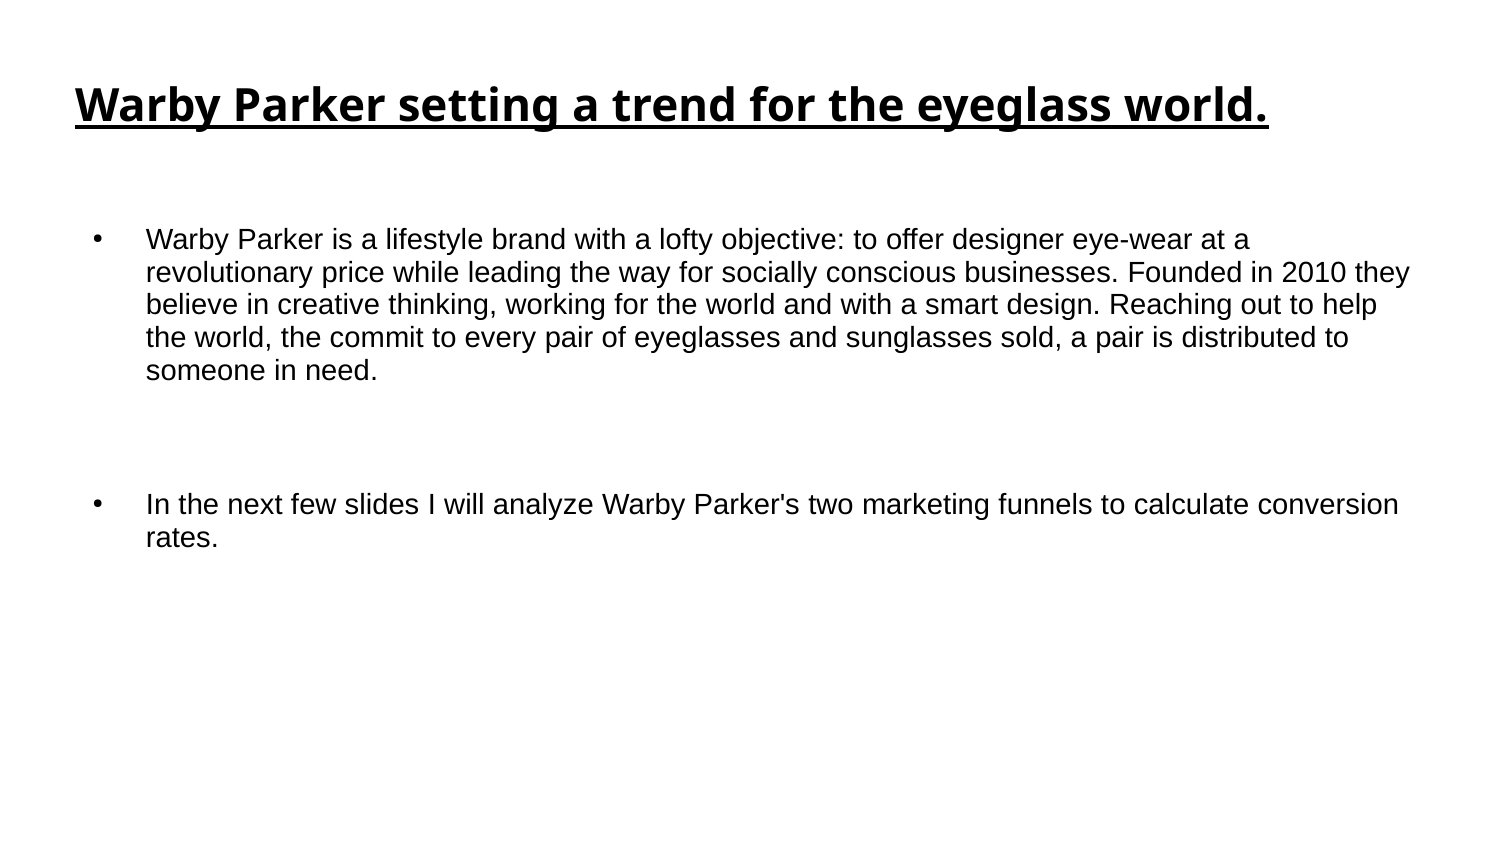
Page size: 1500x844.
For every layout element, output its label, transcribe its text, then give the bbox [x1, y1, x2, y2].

list Warby Parker is a lifestyle brand with a lofty objective: to offer designer eye-wear at a revolutionary price while leading the way for socially conscious businesses. Founded in 2010 they believe in creative thinking, working for the world and with a smart design. Reaching out to help the world, the commit to every pair of eyeglasses and sunglasses sold, a pair is distributed to someone in need. [75, 222, 1425, 488]
title Warby Parker setting a trend for the eyeglass world. [75, 33, 1425, 175]
list In the next few slides I will analyze Warby Parker's two marketing funnels to calculate conversion rates. [75, 488, 1425, 754]
